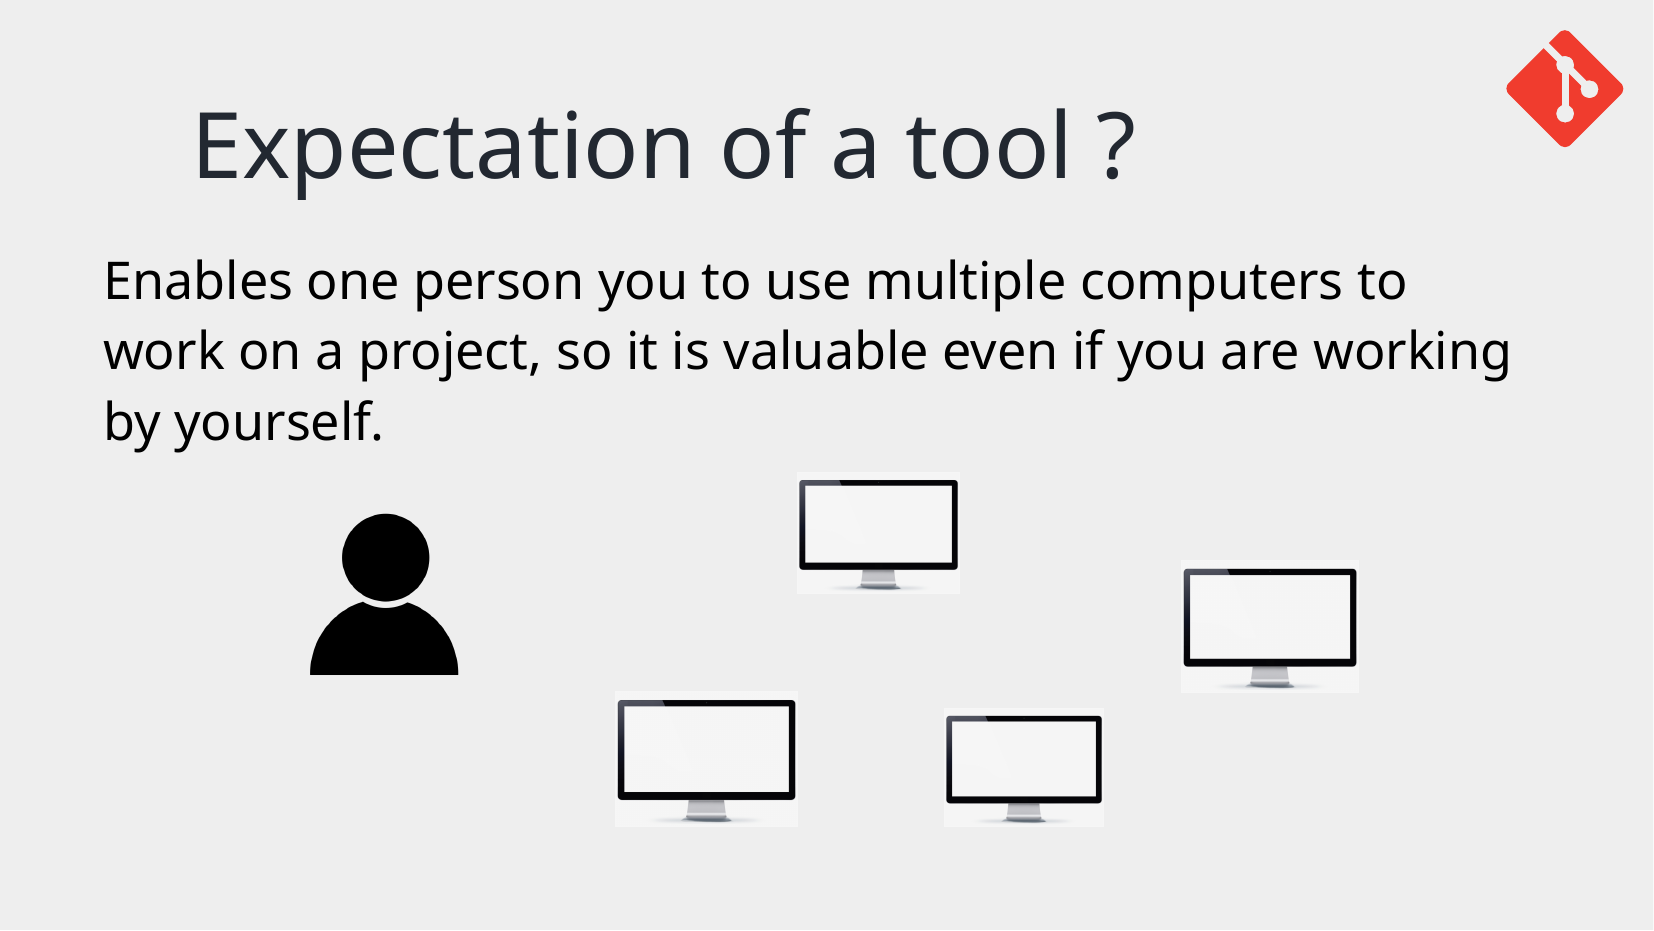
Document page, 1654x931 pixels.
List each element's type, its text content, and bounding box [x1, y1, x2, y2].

text_box Enables one person you to use multiple computers to work on a project, so it is valuable even if you are working by yourself. [88, 236, 1536, 426]
picture [797, 472, 960, 594]
picture [615, 691, 798, 827]
picture [295, 501, 473, 680]
picture [1181, 560, 1359, 694]
picture [1505, 29, 1625, 148]
title Expectation of a tool ? [23, 29, 1329, 257]
picture [944, 708, 1104, 827]
